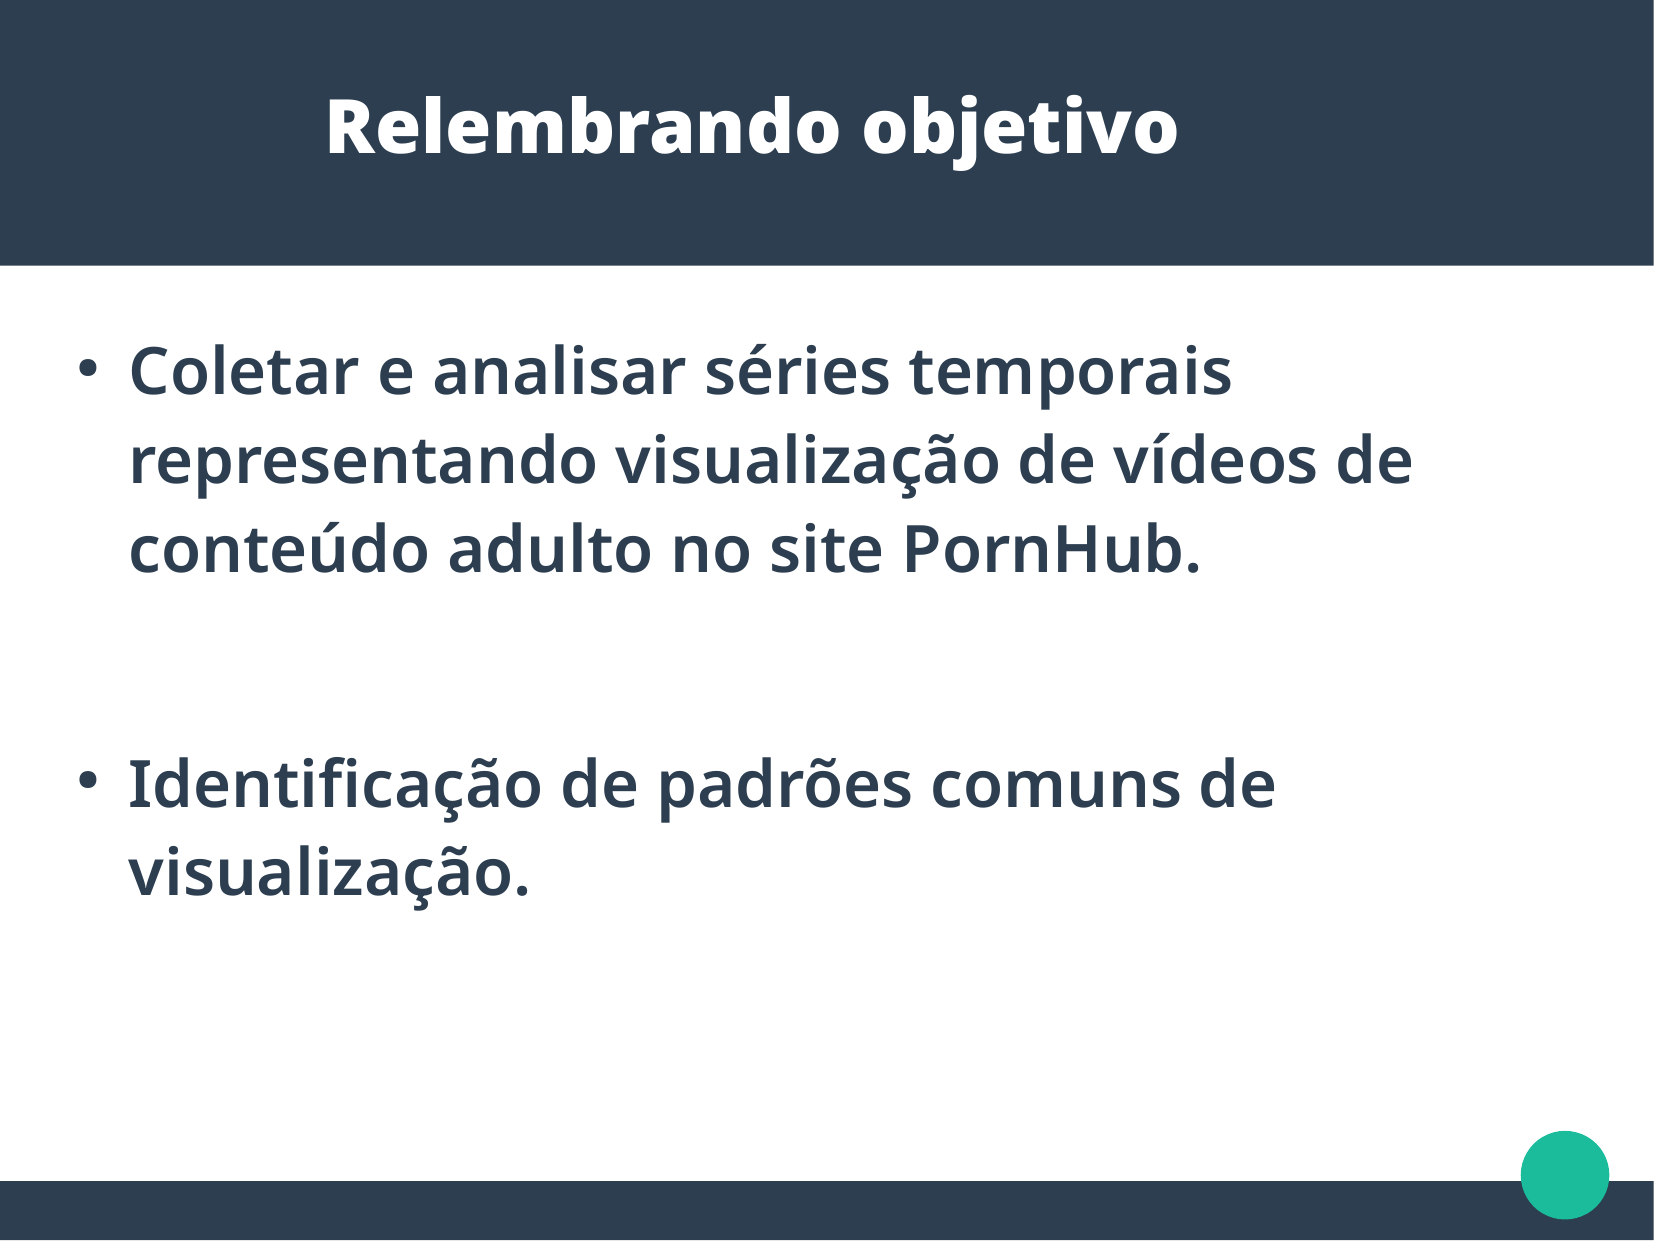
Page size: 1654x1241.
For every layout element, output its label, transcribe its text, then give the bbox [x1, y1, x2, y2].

list Coletar e analisar séries temporais representando visualização de vídeos de conteúdo adulto no site PornHub. Identificação de padrões comuns de visualização. [59, 324, 1595, 922]
title Relembrando objetivo [324, 73, 1436, 178]
